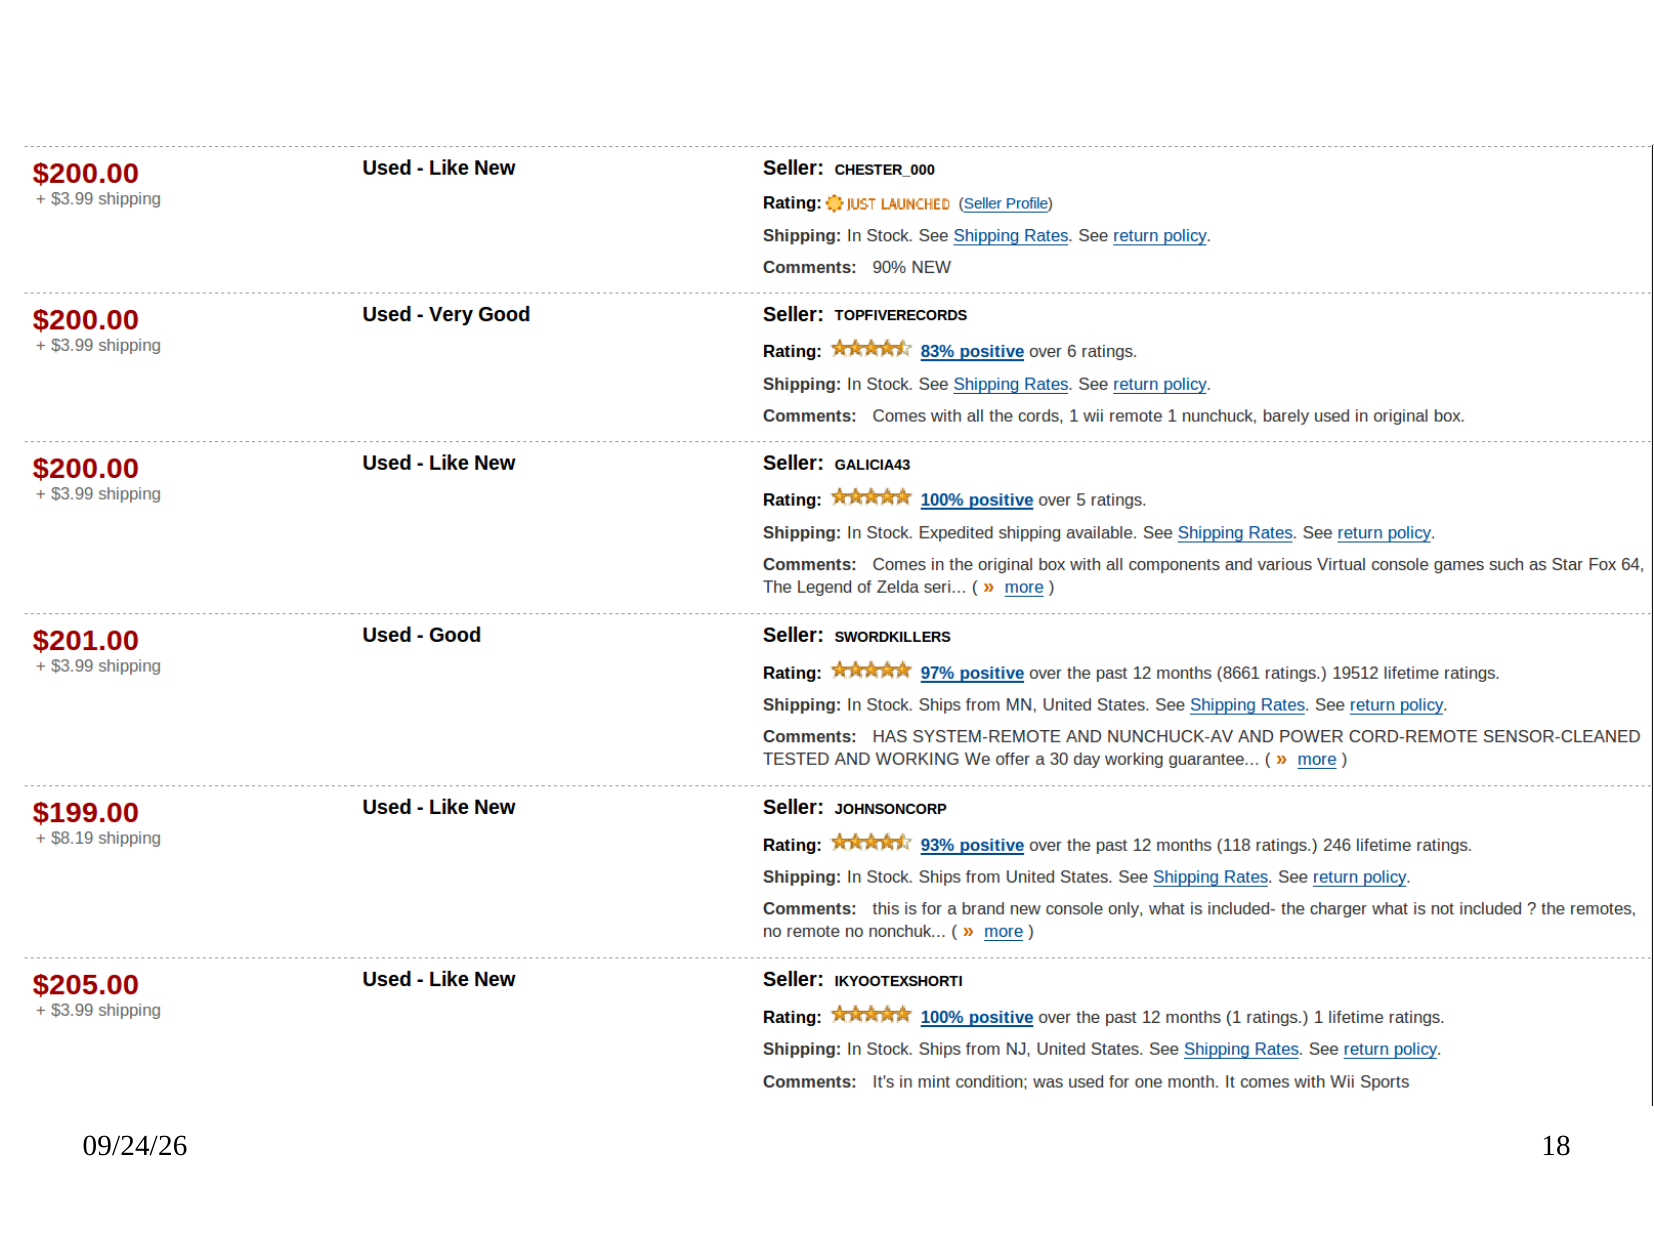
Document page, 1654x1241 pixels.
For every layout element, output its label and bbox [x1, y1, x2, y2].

picture [1, 144, 1654, 1106]
